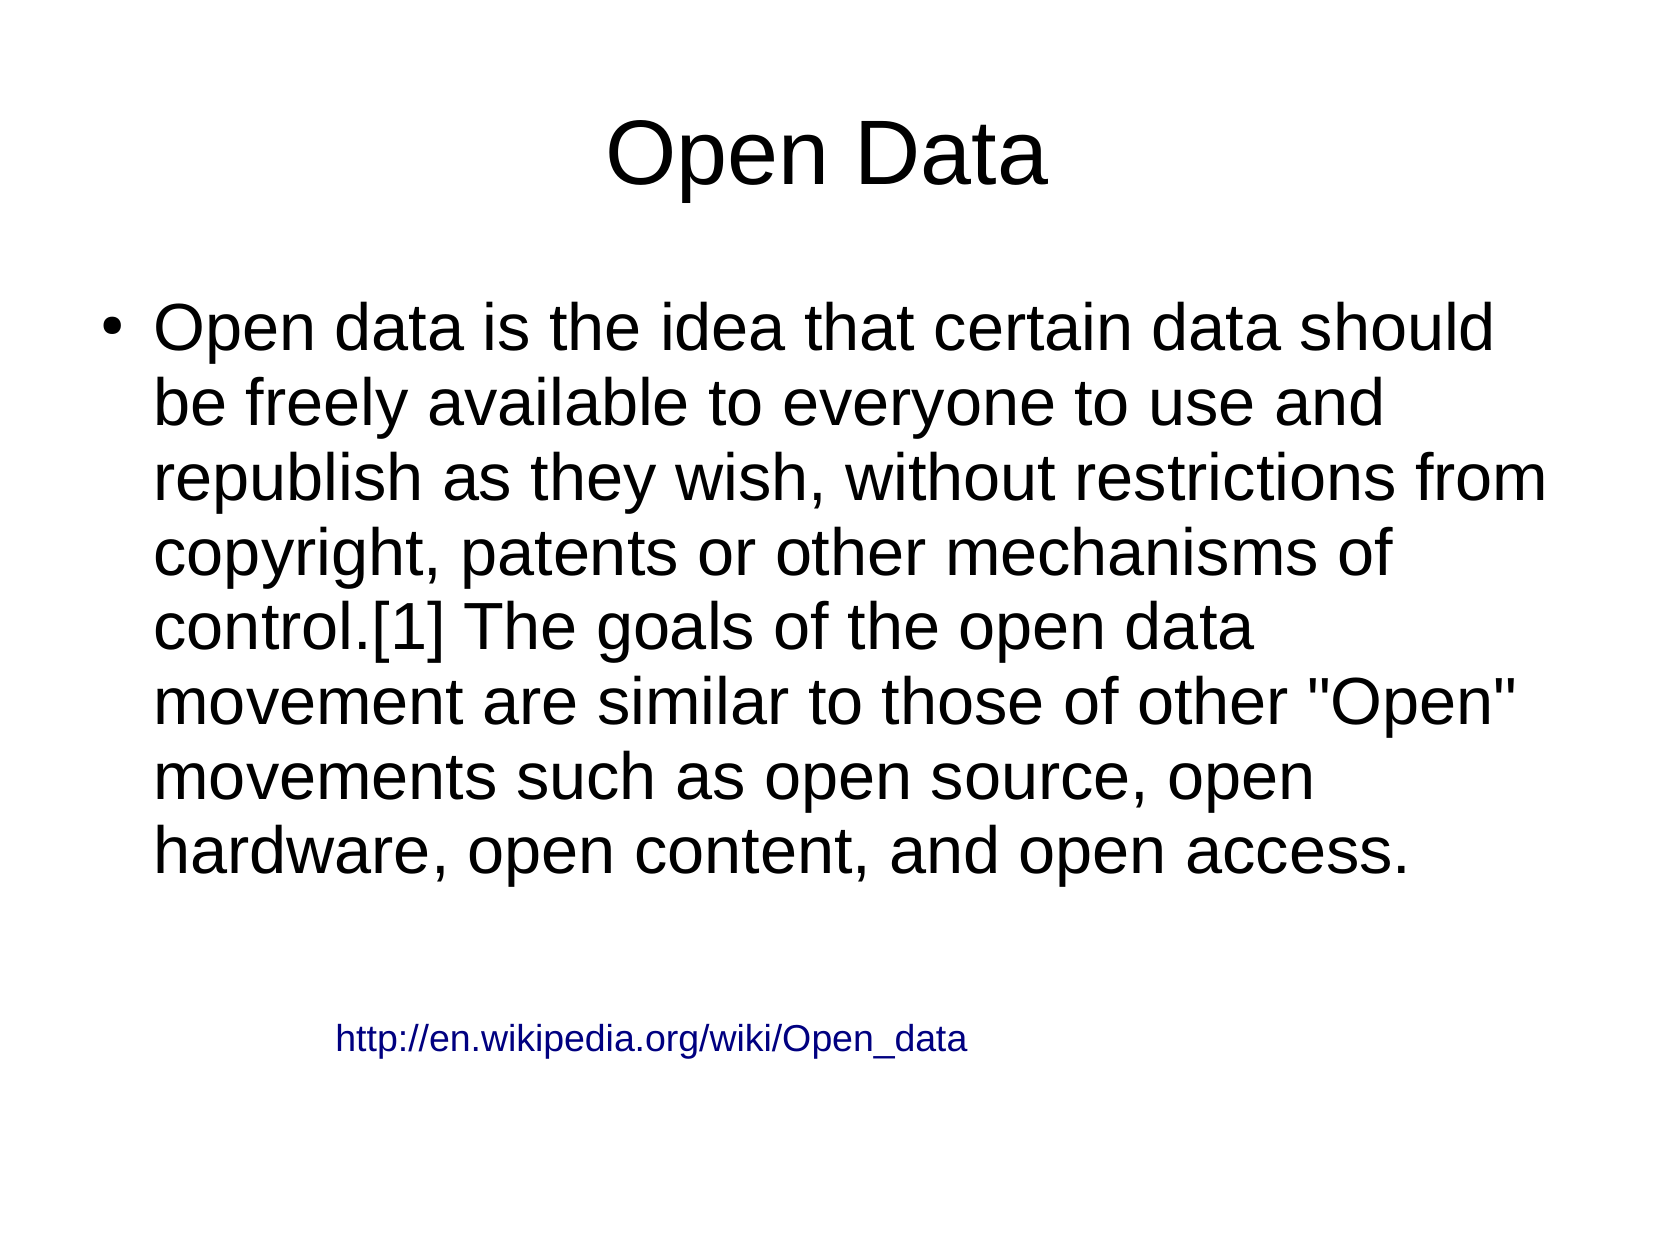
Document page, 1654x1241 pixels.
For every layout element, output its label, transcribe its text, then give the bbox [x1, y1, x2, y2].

title Open Data [82, 49, 1571, 257]
text_box http://en.wikipedia.org/wiki/Open_data [320, 1010, 1111, 1081]
list Open data is the idea that certain data should be freely available to everyone to use and republish as they wish, without restrictions from copyright, patents or other mechanisms of control.[1] The goals of the open data movement are similar to those of other "Open" movements such as open source, open hardware, open content, and open access. [82, 290, 1571, 1010]
